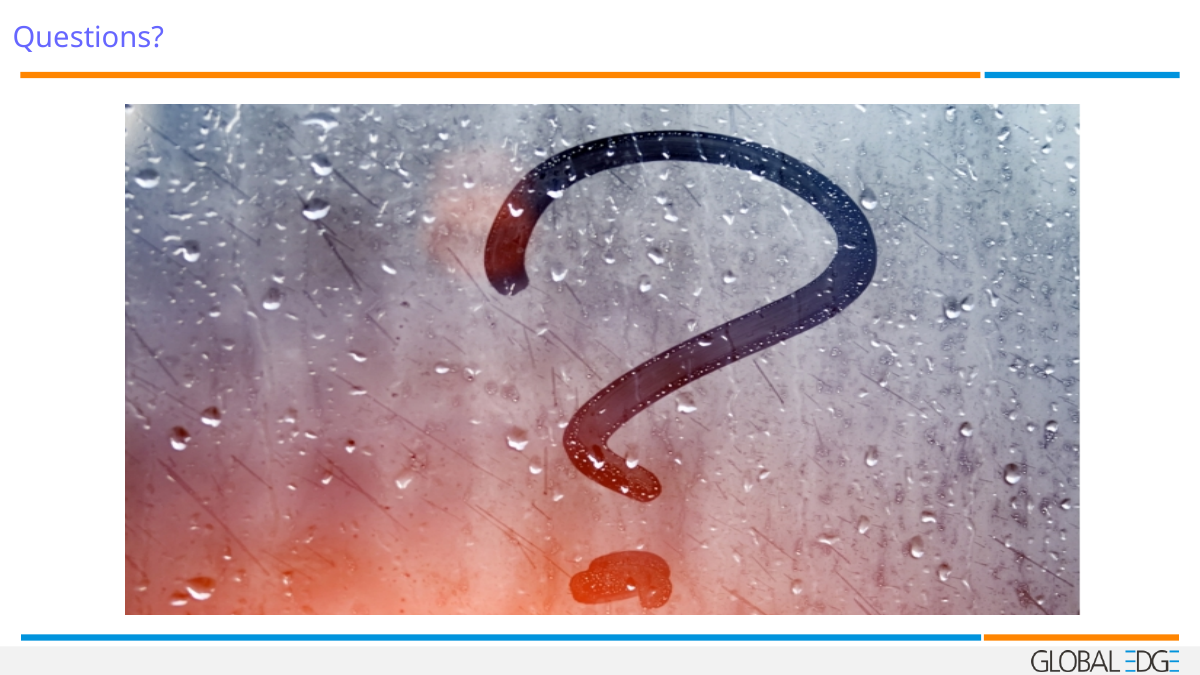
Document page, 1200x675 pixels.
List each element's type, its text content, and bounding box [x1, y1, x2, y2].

picture [125, 104, 1081, 616]
picture [1031, 650, 1179, 672]
title Questions? [12, 9, 1088, 63]
